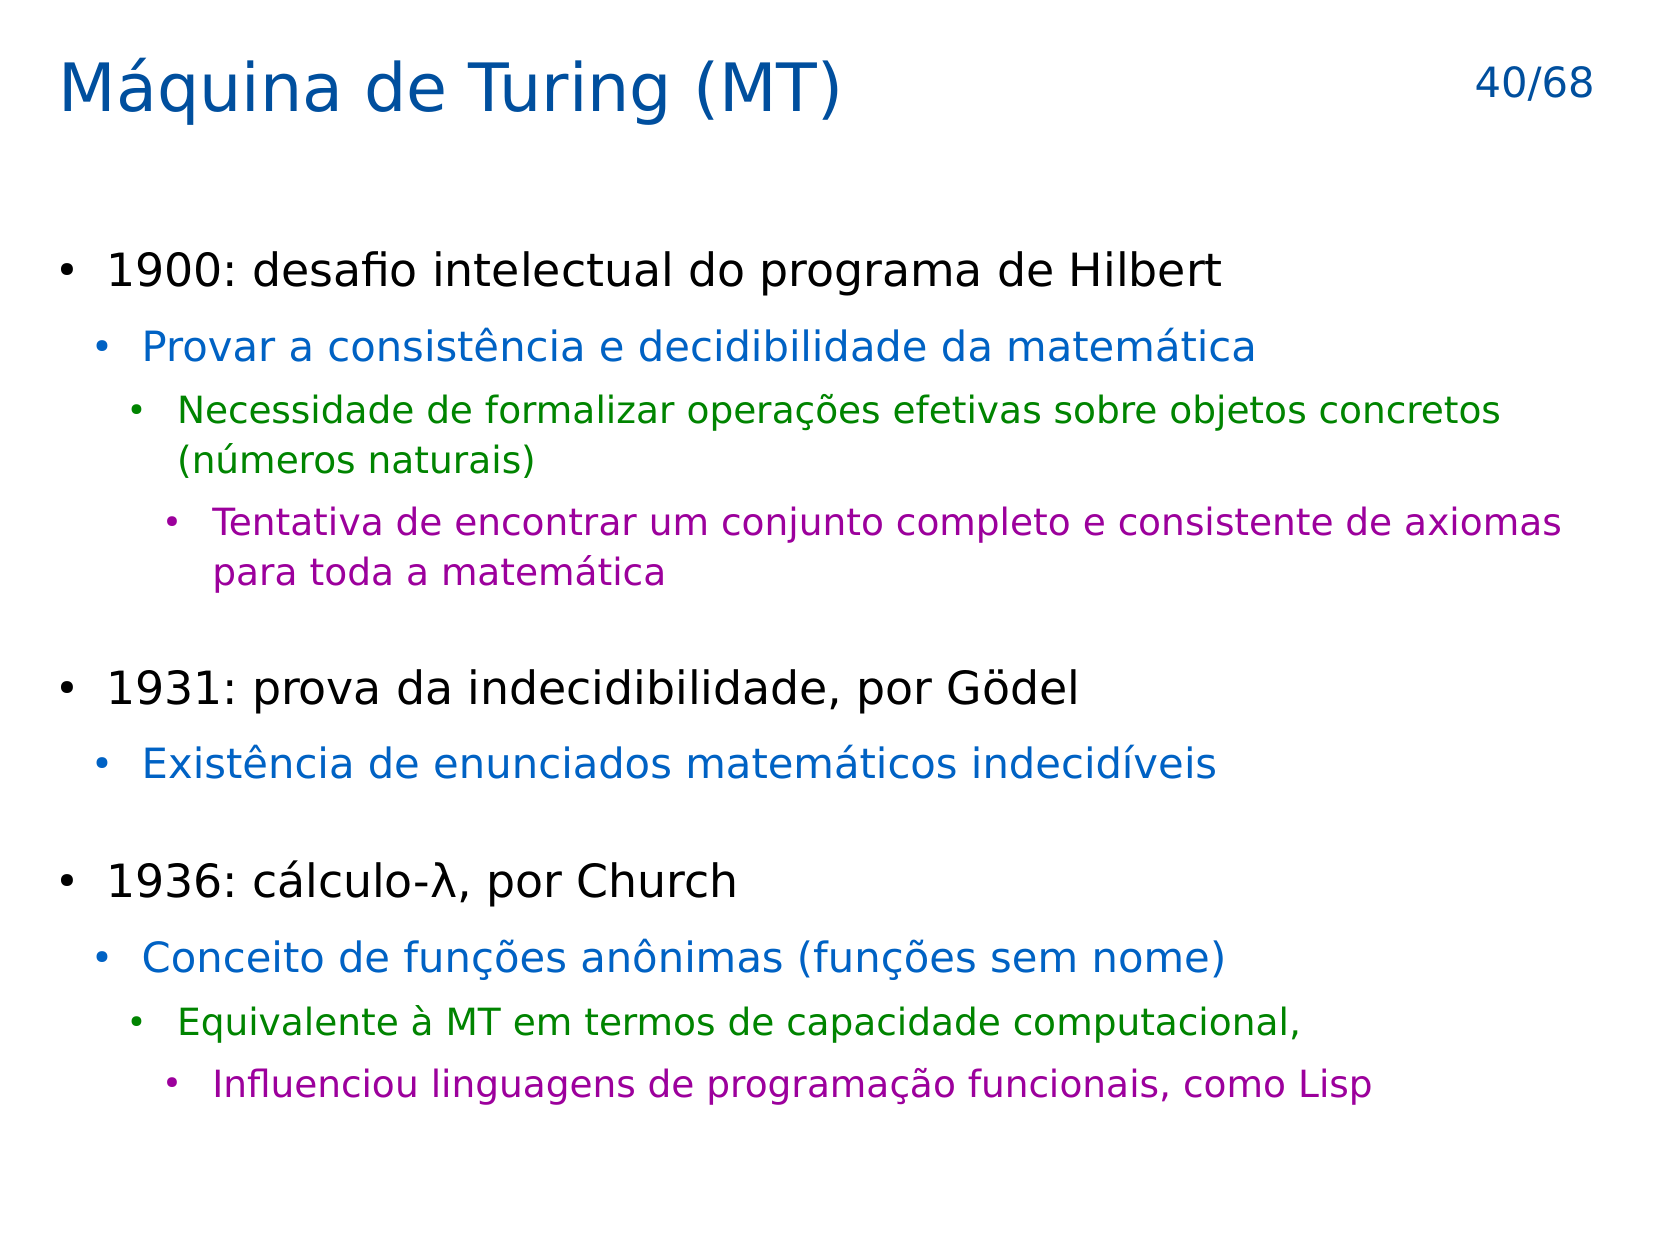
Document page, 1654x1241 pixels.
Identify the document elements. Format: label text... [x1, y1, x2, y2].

list 1900: desafio intelectual do programa de Hilbert Provar a consistência e decidibilidade da matemática Necessidade de formalizar operações efetivas sobre objetos concretos (números naturais) Tentativa de encontrar um conjunto completo e consistente de axiomas para toda a matemática 1931: prova da indecidibilidade, por Gödel Existência de enunciados matemáticos indecidíveis 1936: cálculo-λ, por Church Conceito de funções anônimas (funções sem nome) Equivalente à MT em termos de capacidade computacional, Influenciou linguagens de programação funcionais, como Lisp [59, 236, 1595, 1211]
title Máquina de Turing (MT) [59, 29, 1625, 148]
